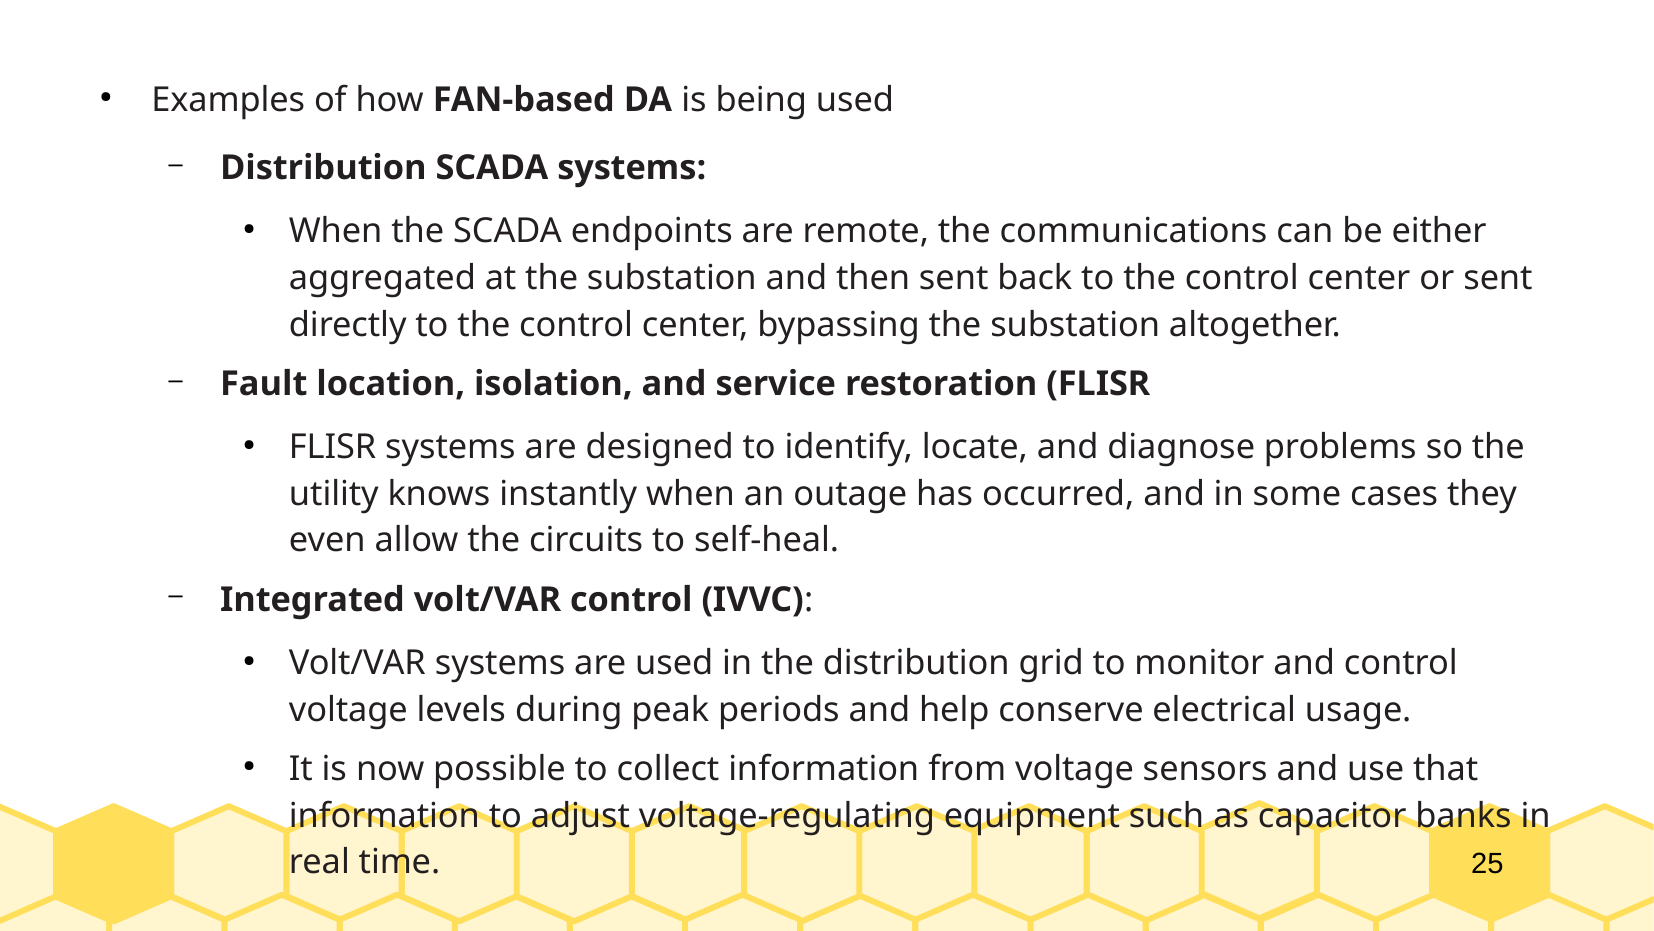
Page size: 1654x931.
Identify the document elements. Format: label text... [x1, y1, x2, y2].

list Examples of how FAN-based DA is being used Distribution SCADA systems: When the SCADA endpoints are remote, the communications can be either aggregated at the substation and then sent back to the control center or sent directly to the control center, bypassing the substation altogether. Fault location, isolation, and service restoration (FLISR FLISR systems are designed to identify, locate, and diagnose problems so the utility knows instantly when an outage has occurred, and in some cases they even allow the circuits to self-heal. Integrated volt/VAR control (IVVC): Volt/VAR systems are used in the distribution grid to monitor and control voltage levels during peak periods and help conserve electrical usage. It is now possible to collect information from voltage sensors and use that information to adjust voltage-regulating equipment such as capacitor banks in real time. [82, 75, 1571, 901]
